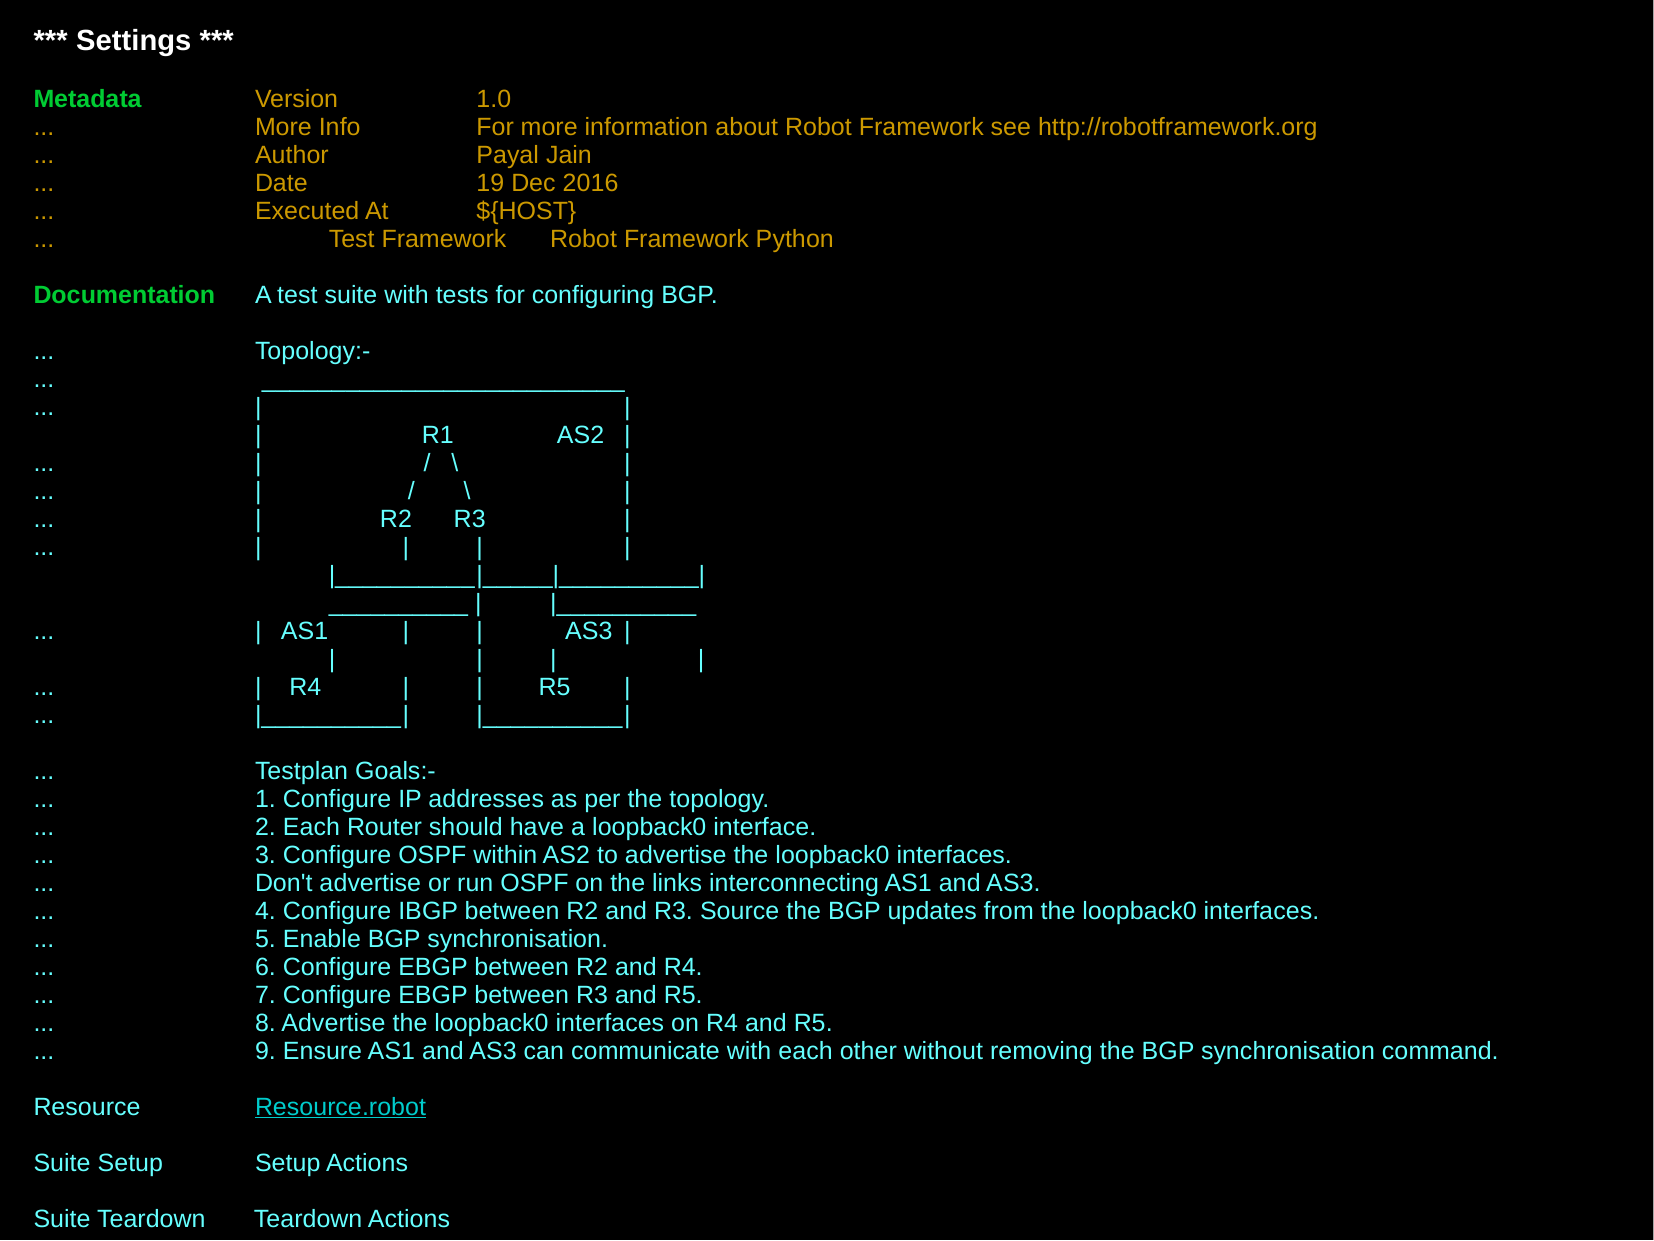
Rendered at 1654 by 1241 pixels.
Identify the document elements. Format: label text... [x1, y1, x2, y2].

text_box *** Settings *** Metadata Version 1.0 ... More Info For more information about Robot Framework see http://robotframework.org ... Author Payal Jain ... Date 19 Dec 2016 ... Executed At ${HOST} ... Test Framework Robot Framework Python Documentation A test suite with tests for configuring BGP. ... Topology:- ... __________________________ ... | | | R1 AS2 | ... | / \ | ... | / \ | ... | R2 R3 | ... | | | | |__________ |_____|__________| __________ | |__________ ... | AS1 | | AS3 | | | | | ... | R4 | | R5 | ... |__________ | |__________ | ... Testplan Goals:- ... 1. Configure IP addresses as per the topology. ... 2. Each Router should have a loopback0 interface. ... 3. Configure OSPF within AS2 to advertise the loopback0 interfaces. ... Don't advertise or run OSPF on the links interconnecting AS1 and AS3. ... 4. Configure IBGP between R2 and R3. Source the BGP updates from the loopback0 interfaces. ... 5. Enable BGP synchronisation. ... 6. Configure EBGP between R2 and R4. ... 7. Configure EBGP between R3 and R5. ... 8. Advertise the loopback0 interfaces on R4 and R5. ... 9. Ensure AS1 and AS3 can communicate with each other without removing the BGP synchronisation command. Resource Resource.robot Suite Setup Setup Actions Suite Teardown Teardown Actions [18, 16, 1645, 1241]
